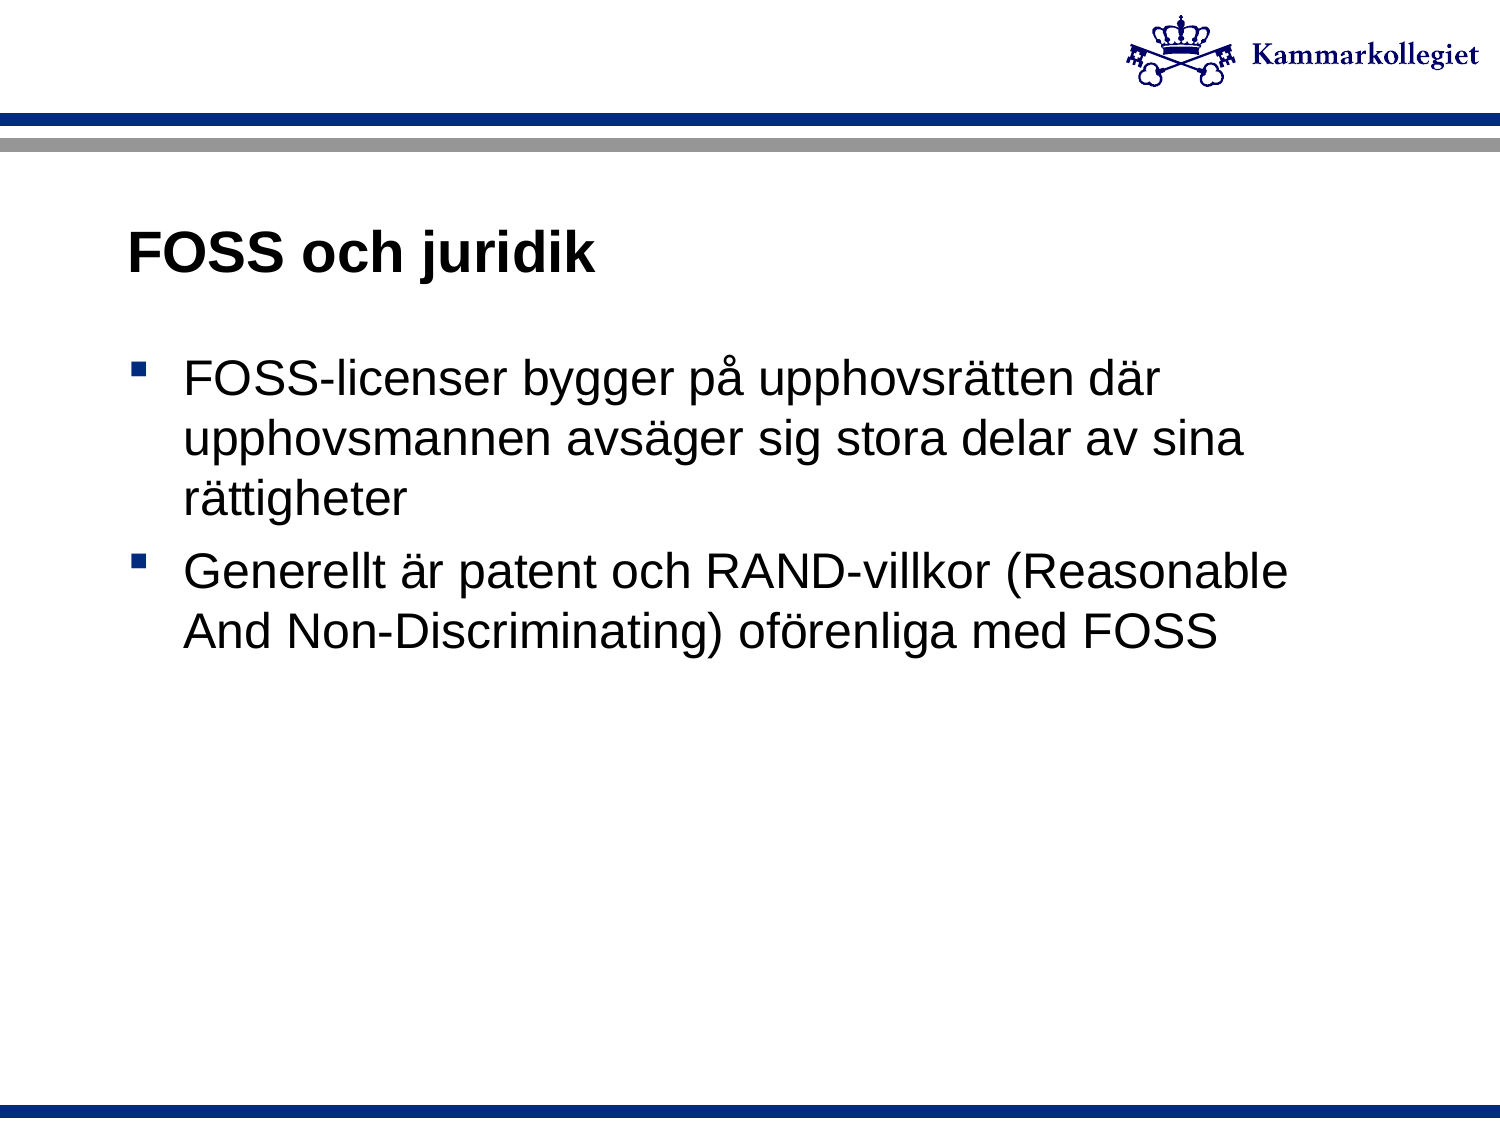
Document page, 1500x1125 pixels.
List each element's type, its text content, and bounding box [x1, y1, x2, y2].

list FOSS-licenser bygger på upphovsrätten där upphovsmannen avsäger sig stora delar av sina rättigheter Generellt är patent och RAND-villkor (Reasonable And Non-Discriminating) oförenliga med FOSS [112, 337, 1388, 1026]
title FOSS och juridik [112, 172, 1388, 327]
